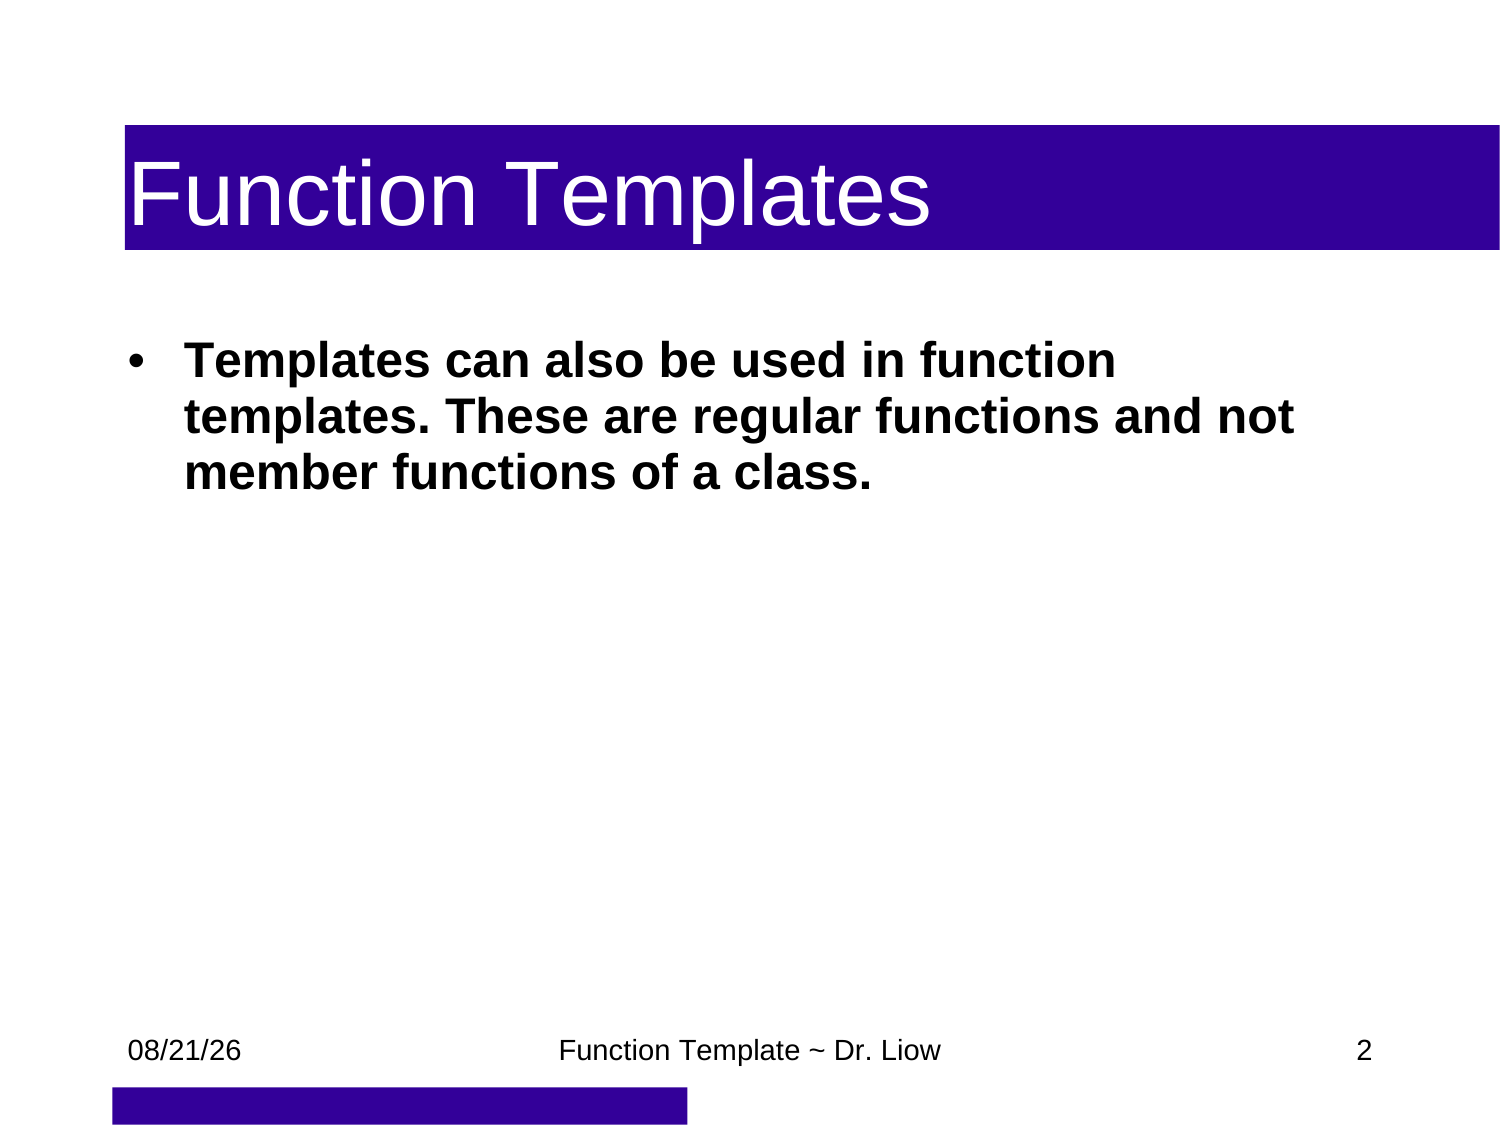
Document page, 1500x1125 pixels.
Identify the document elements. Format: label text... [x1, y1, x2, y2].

title Function Templates [112, 99, 1388, 288]
list Templates can also be used in function templates. These are regular functions and not member functions of a class. [112, 324, 1388, 1001]
